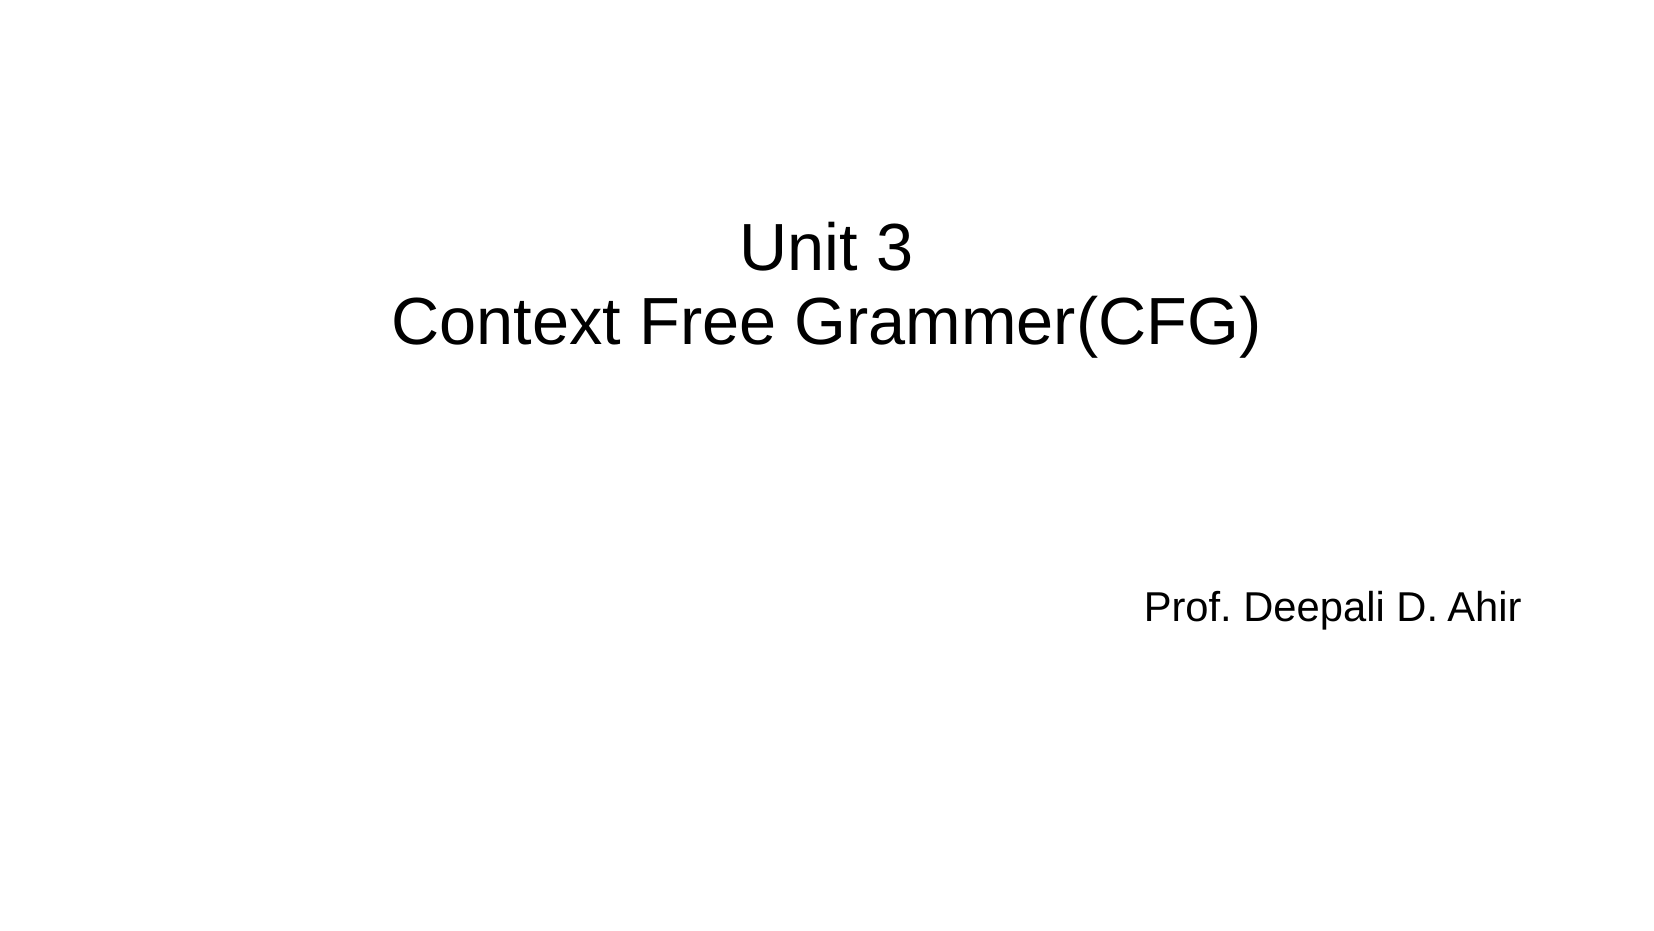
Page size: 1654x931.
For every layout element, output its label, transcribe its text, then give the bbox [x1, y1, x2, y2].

subtitle Unit 3 Context Free Grammer(CFG) Prof. Deepali D. Ahir [82, 59, 1571, 780]
